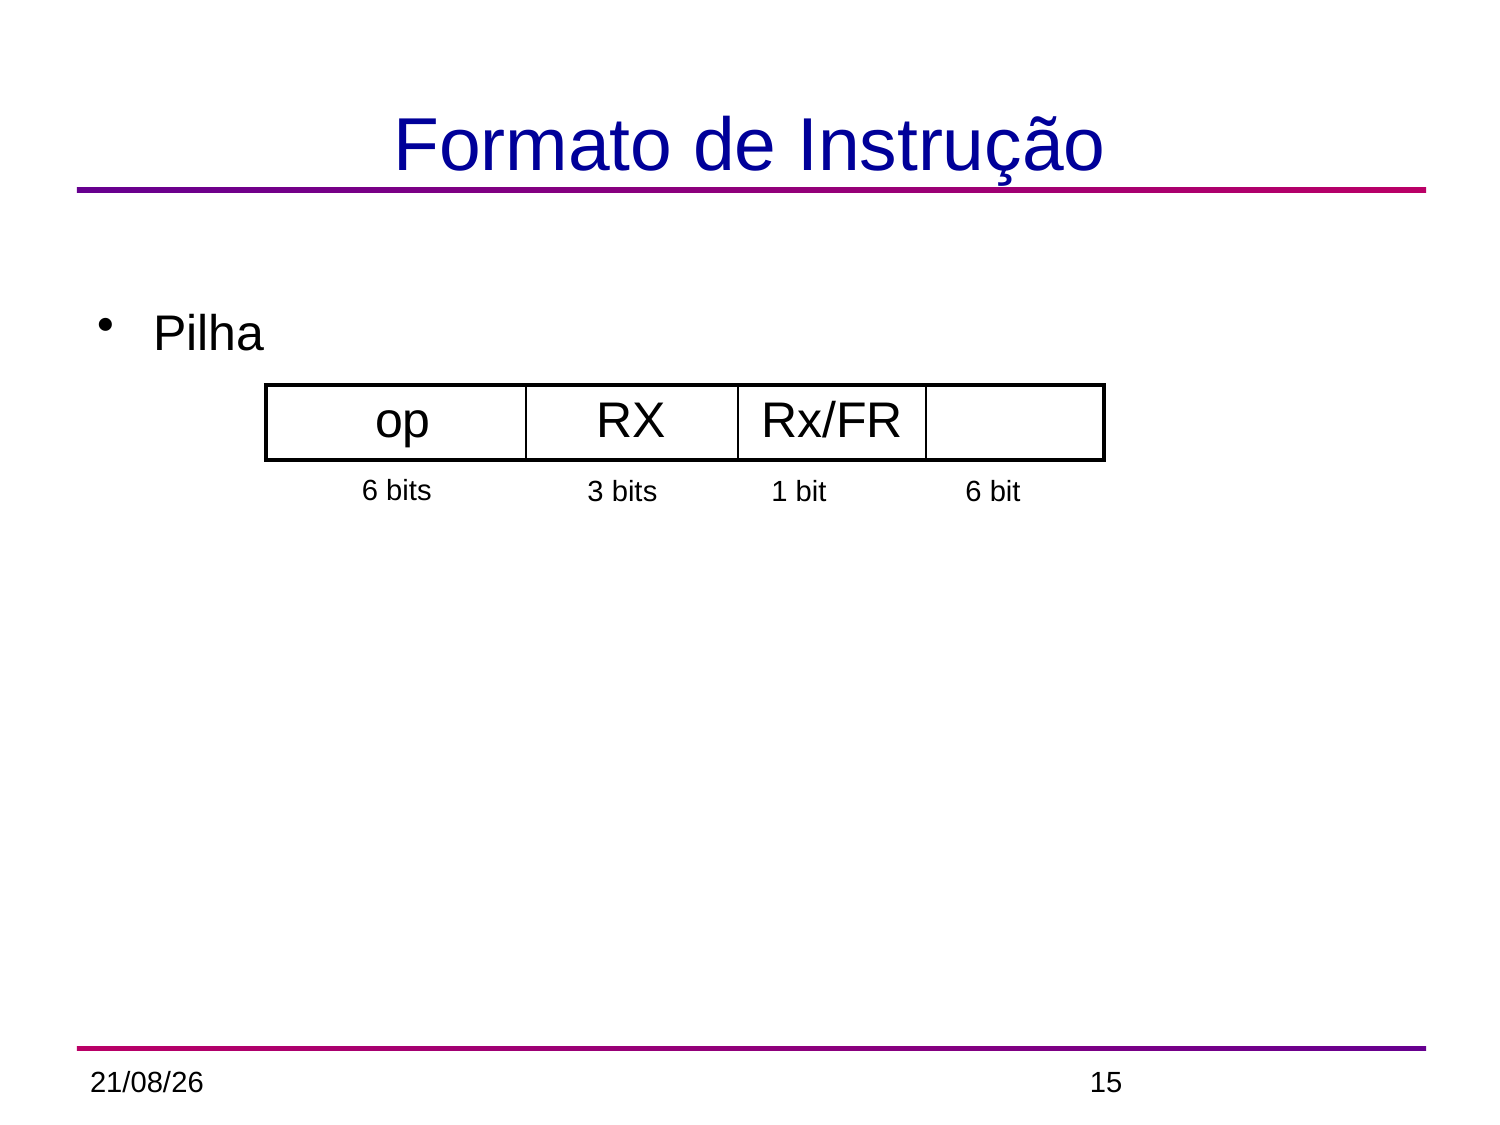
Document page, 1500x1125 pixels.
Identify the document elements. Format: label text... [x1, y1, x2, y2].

text_box 6 bit [950, 465, 1036, 515]
text_box 6 bits [347, 463, 447, 514]
table_header RX [527, 387, 737, 458]
slide_number 18/06/15 [75, 1055, 425, 1125]
title Formato de Instrução [76, 74, 1424, 193]
text_box 1 bit [756, 465, 842, 516]
list Pilha [82, 222, 1429, 1026]
table_header [927, 387, 1102, 458]
table_header Rx/FR [739, 387, 925, 458]
table_header op [268, 387, 525, 458]
text_box 3 bits [572, 465, 714, 515]
slide_number <number> [1074, 1055, 1425, 1125]
